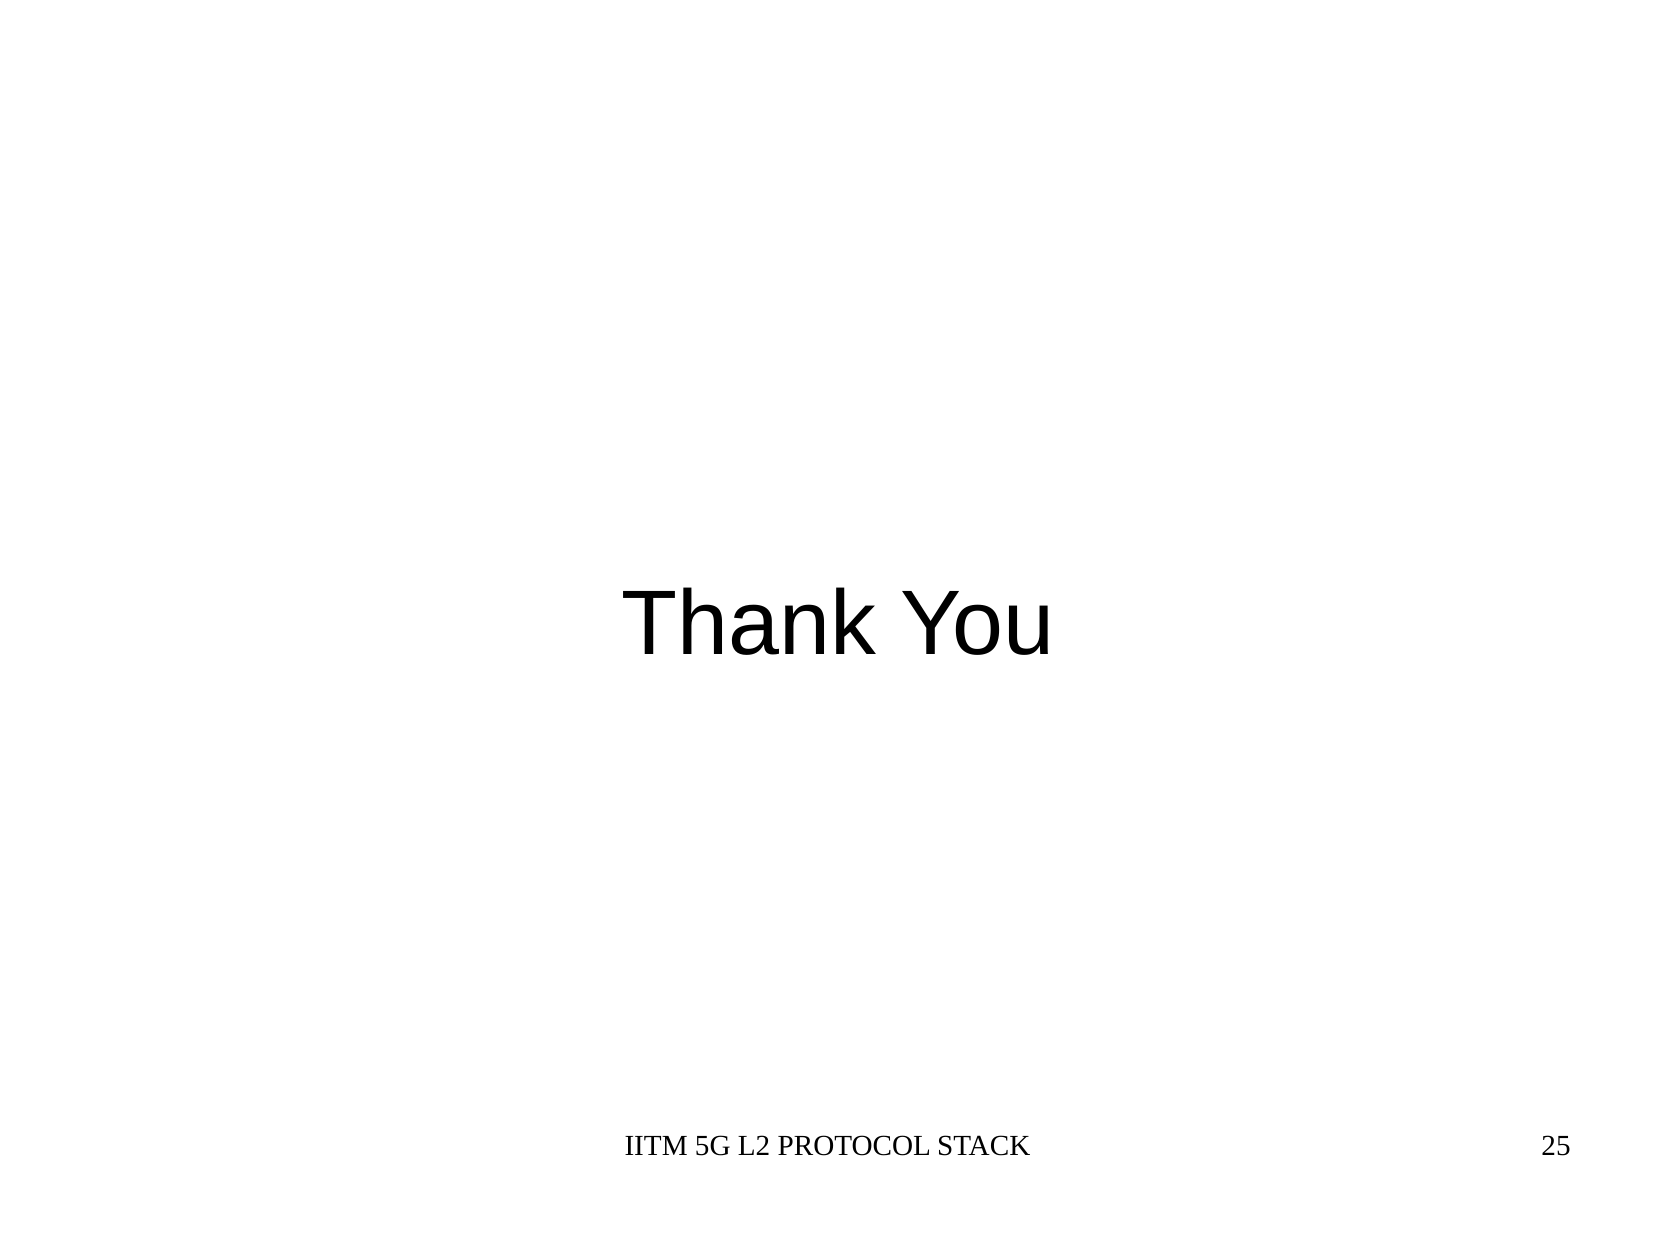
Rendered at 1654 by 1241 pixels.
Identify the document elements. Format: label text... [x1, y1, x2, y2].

title Thank You [94, 519, 1583, 727]
